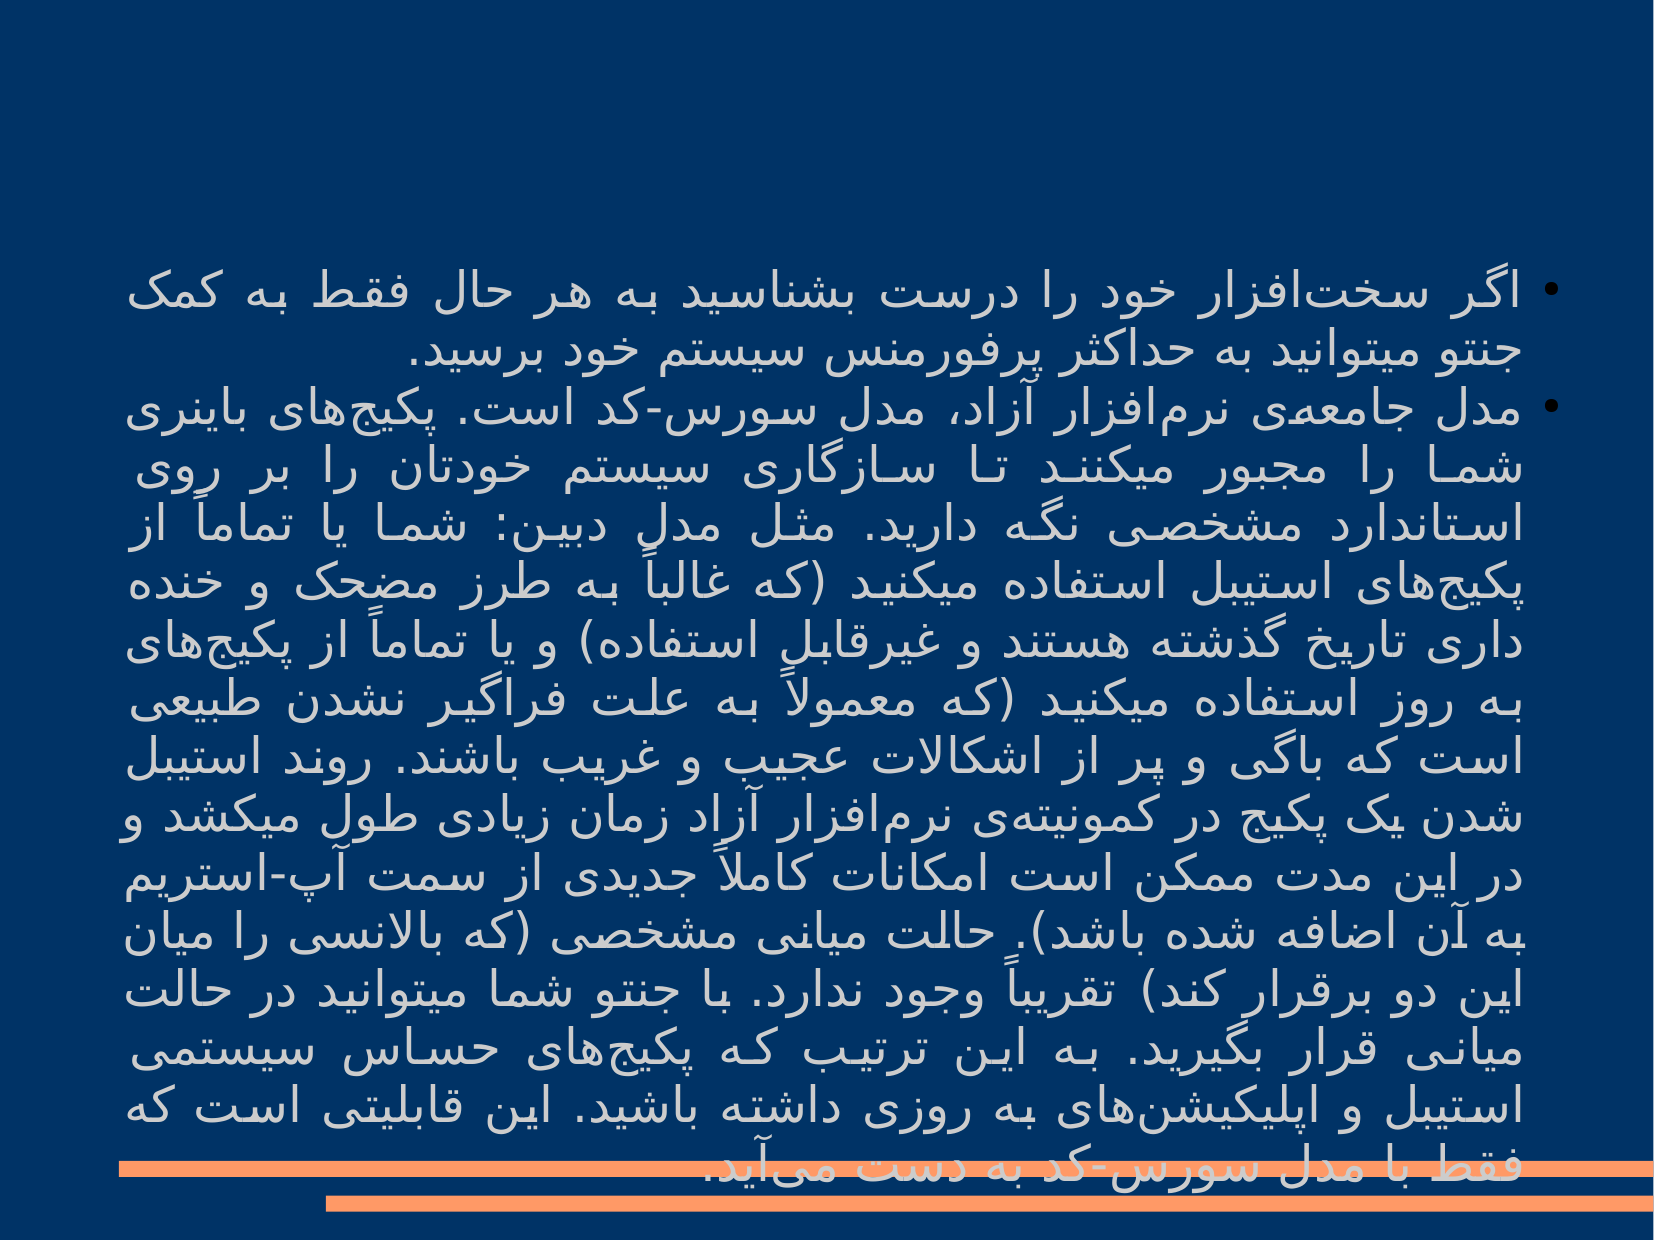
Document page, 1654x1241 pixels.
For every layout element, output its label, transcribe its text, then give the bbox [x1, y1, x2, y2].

subtitle اگر سخت‌افزار خود را درست بشناسید به هر حال فقط به کمک جنتو میتوانید به حداکثر پرفورمنس سیستم خود برسید. مدل جامعه‌ی نرم‌افزار آزاد، مدل سورس-کد است. پکیج‌های باینری شما را مجبور میکنند تا سازگاری سیستم خودتان را بر روی استاندارد مشخصی نگه دارید. مثل مدل دبین: شما یا تماماً از پکیج‌های استیبل استفاده میکنید (که غالباً به طرز مضحک و خنده داری تاریخ گذشته هستند و غیرقابل استفاده) و یا تماماً از پکیج‌های به روز استفاده میکنید (که معمولاً به علت فراگیر نشدن طبیعی است که باگی و پر از اشکالات عجیب و غریب باشند. روند استیبل شدن یک پکیج در کمونیته‌ی نرم‌افزار آزاد زمان زیادی طول میکشد و در این مدت ممکن است امکانات کاملاً جدیدی از سمت آپ-استریم به آن اضافه شده باشد). حالت میانی مشخصی (که بالانسی را میان این دو برقرار کند) تقریباً وجود ندارد. با جنتو شما میتوانید در حالت میانی قرار بگیرید. به این ترتیب که پکیج‌های حساس سیستمی استیبل و اپلیکیشن‌های به روزی داشته باشید. این قابلیتی است که فقط با مدل سورس-کد به دست می‌آید. [121, 203, 1561, 1241]
